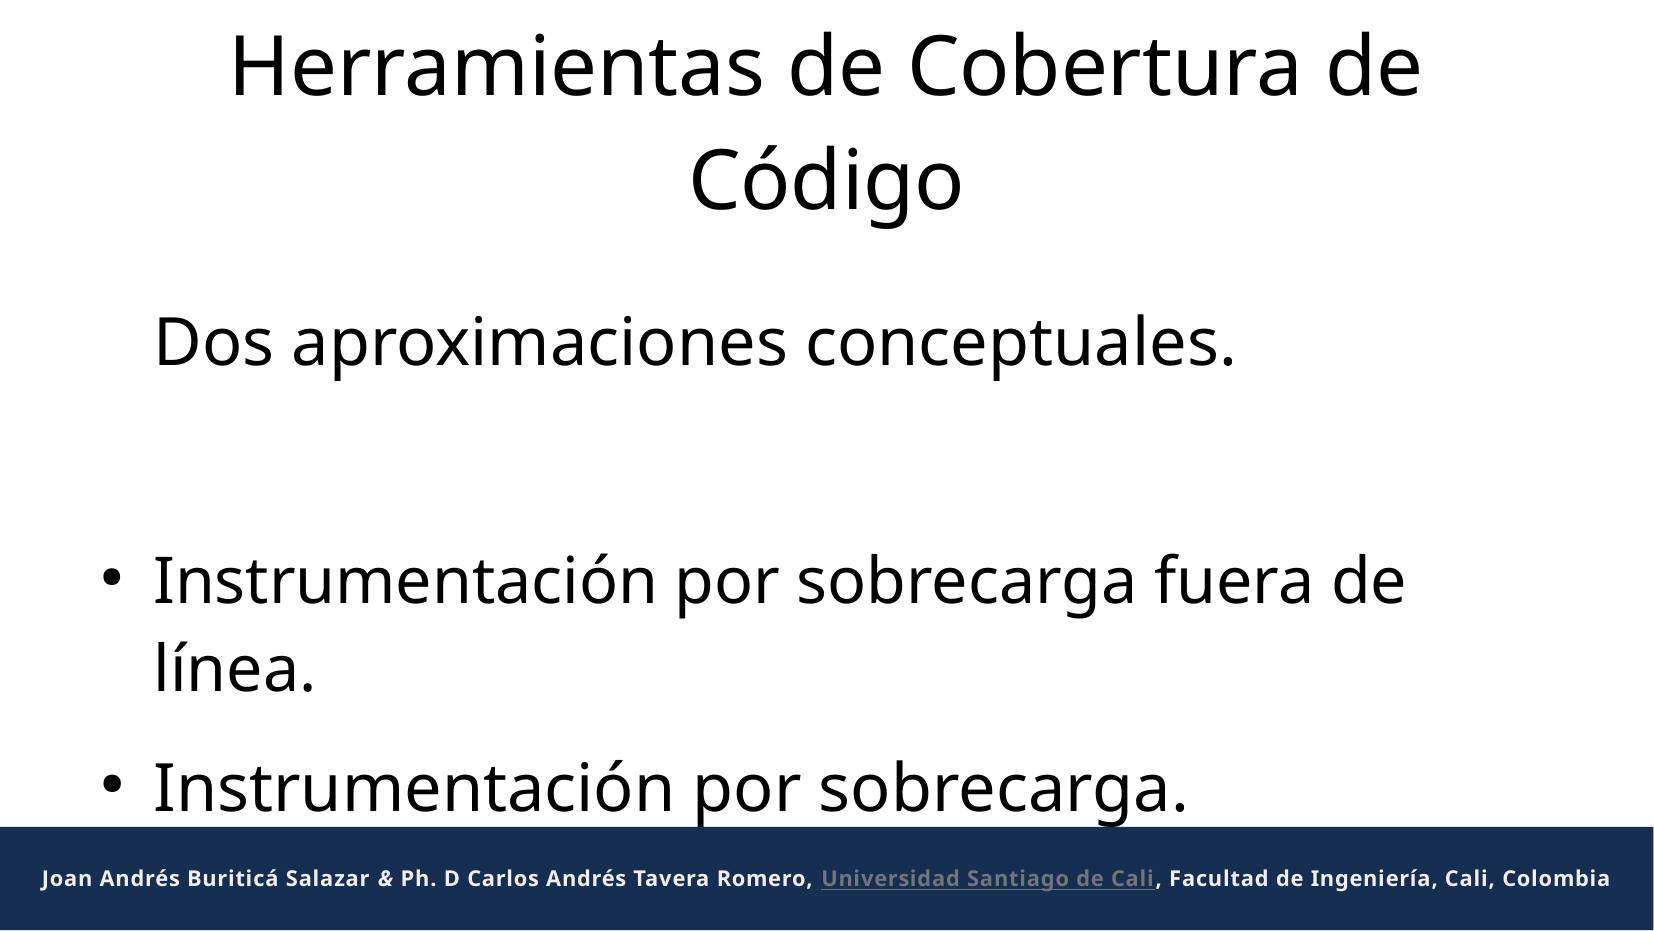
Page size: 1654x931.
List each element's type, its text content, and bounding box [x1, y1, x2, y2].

list Dos aproximaciones conceptuales. Instrumentación por sobrecarga fuera de línea. Instrumentación por sobrecarga. [82, 294, 1571, 834]
title Herramientas de Cobertura de Código [82, 35, 1571, 206]
